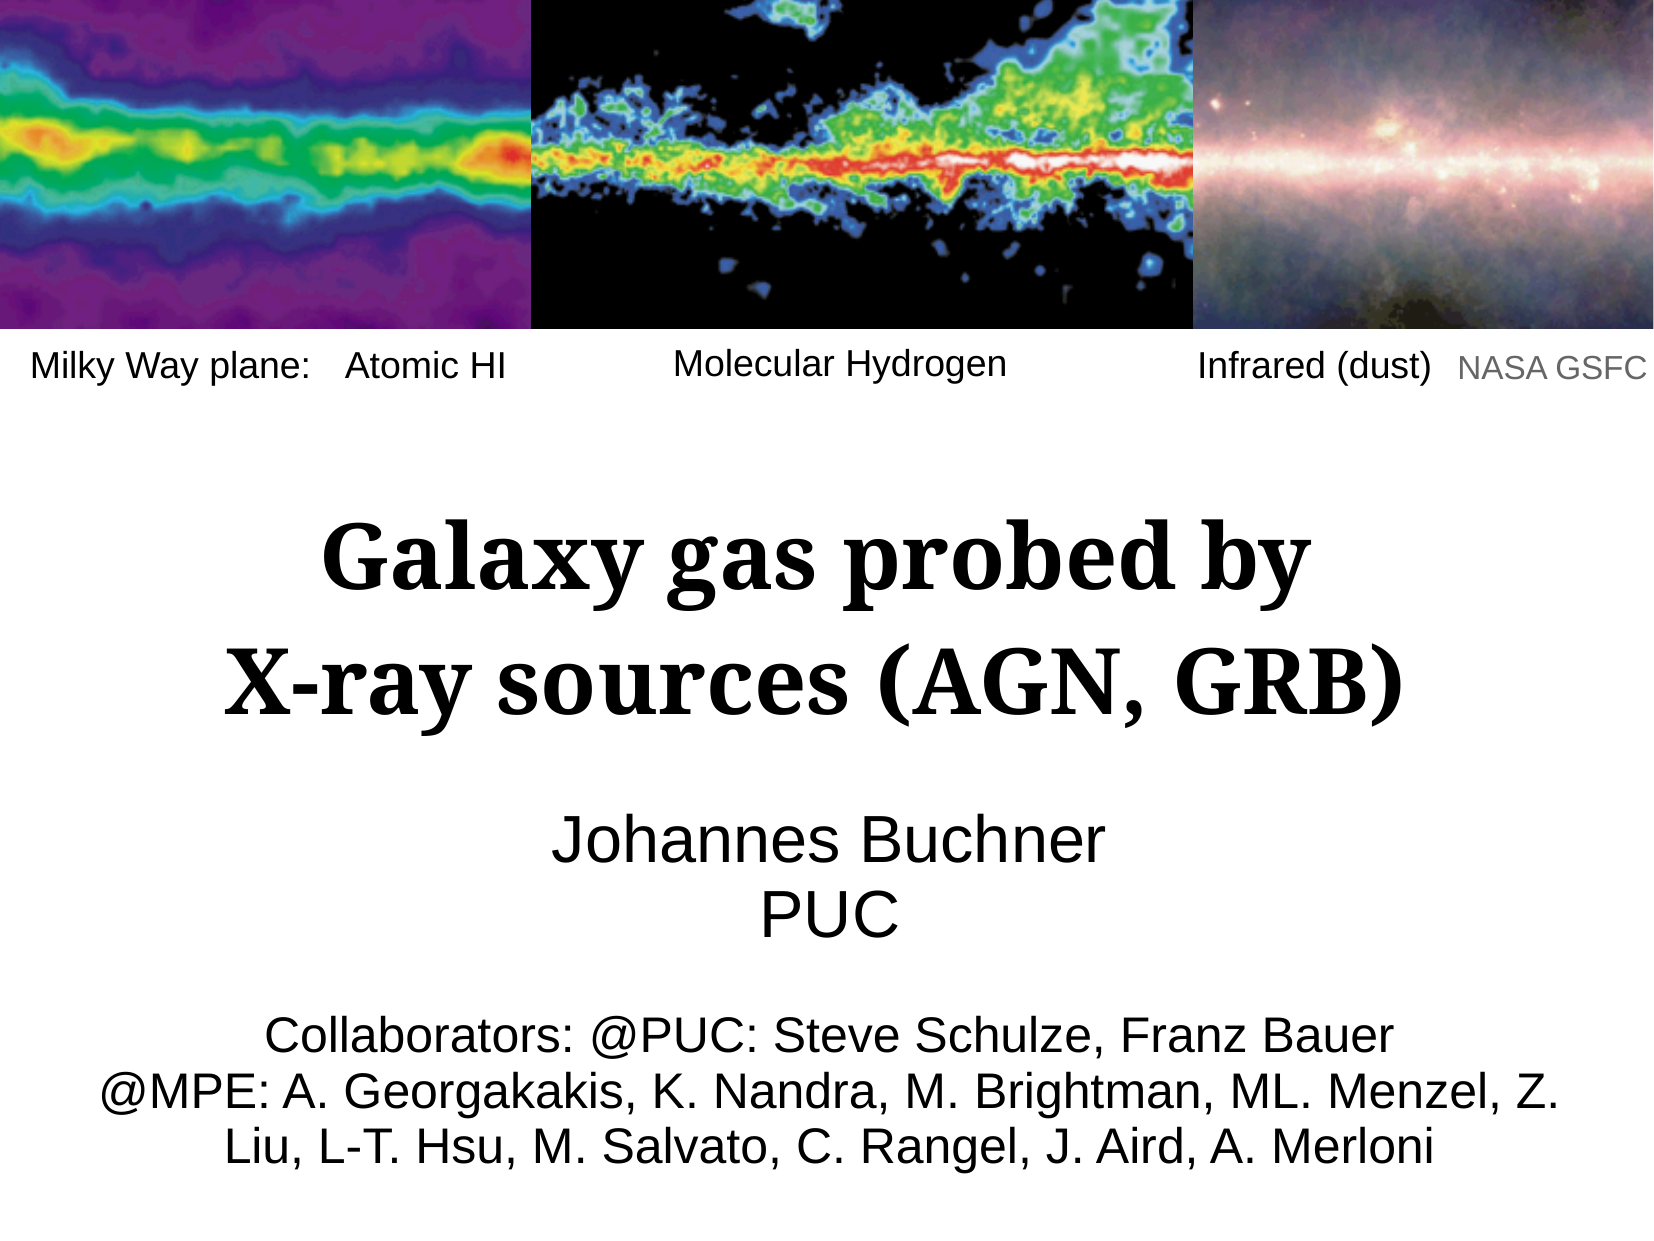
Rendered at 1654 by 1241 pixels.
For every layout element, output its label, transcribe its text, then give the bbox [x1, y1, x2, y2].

picture [0, 0, 1654, 329]
text_box Atomic HI [361, 337, 571, 395]
text_box Molecular Hydrogen [658, 334, 1154, 518]
text_box Johannes Buchner PUC Collaborators: @PUC: Steve Schulze, Franz Bauer @MPE: A. Georgakakis, K. Nandra, M. Brightman, ML. Menzel, Z. Liu, L-T. Hsu, M. Salvato, C. Rangel, J. Aird, A. Merloni [77, 645, 1582, 1238]
text_box NASA GSFC [1442, 341, 1654, 441]
title Galaxy gas probed by X-ray sources (AGN, GRB) [71, 452, 1561, 781]
text_box Infrared (dust) [1182, 337, 1654, 521]
text_box Milky Way plane: [15, 337, 361, 437]
